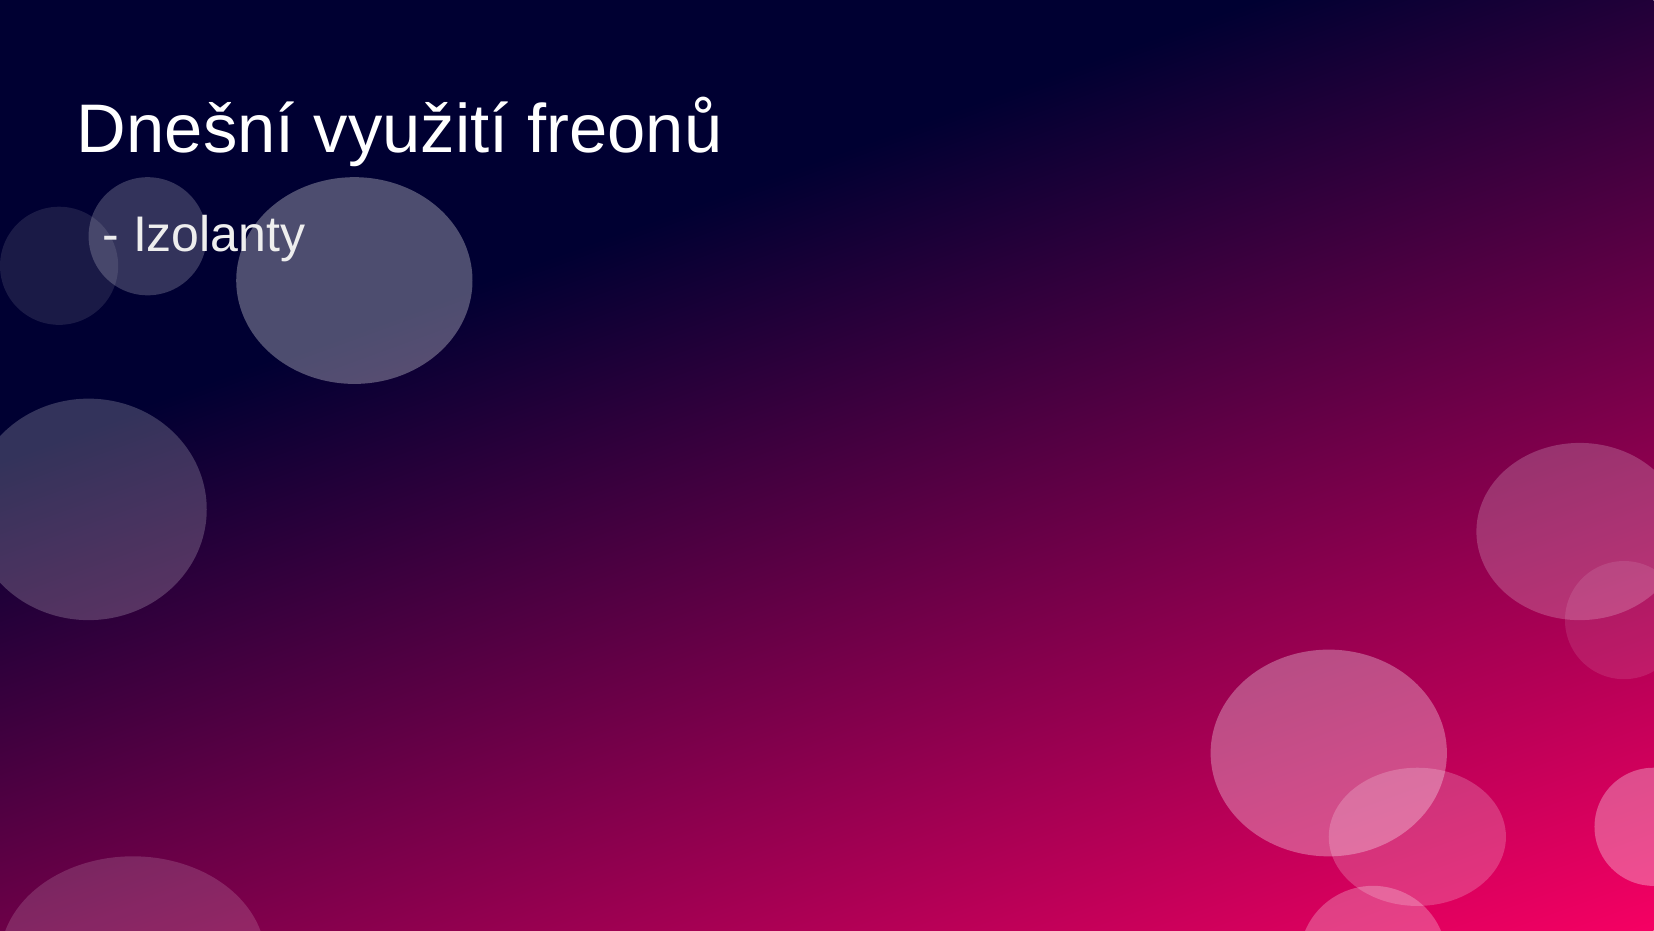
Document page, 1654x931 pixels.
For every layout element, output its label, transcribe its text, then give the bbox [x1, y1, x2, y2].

title Dnešní využití freonů [76, 51, 1565, 207]
list - Izolanty [88, 206, 1565, 798]
